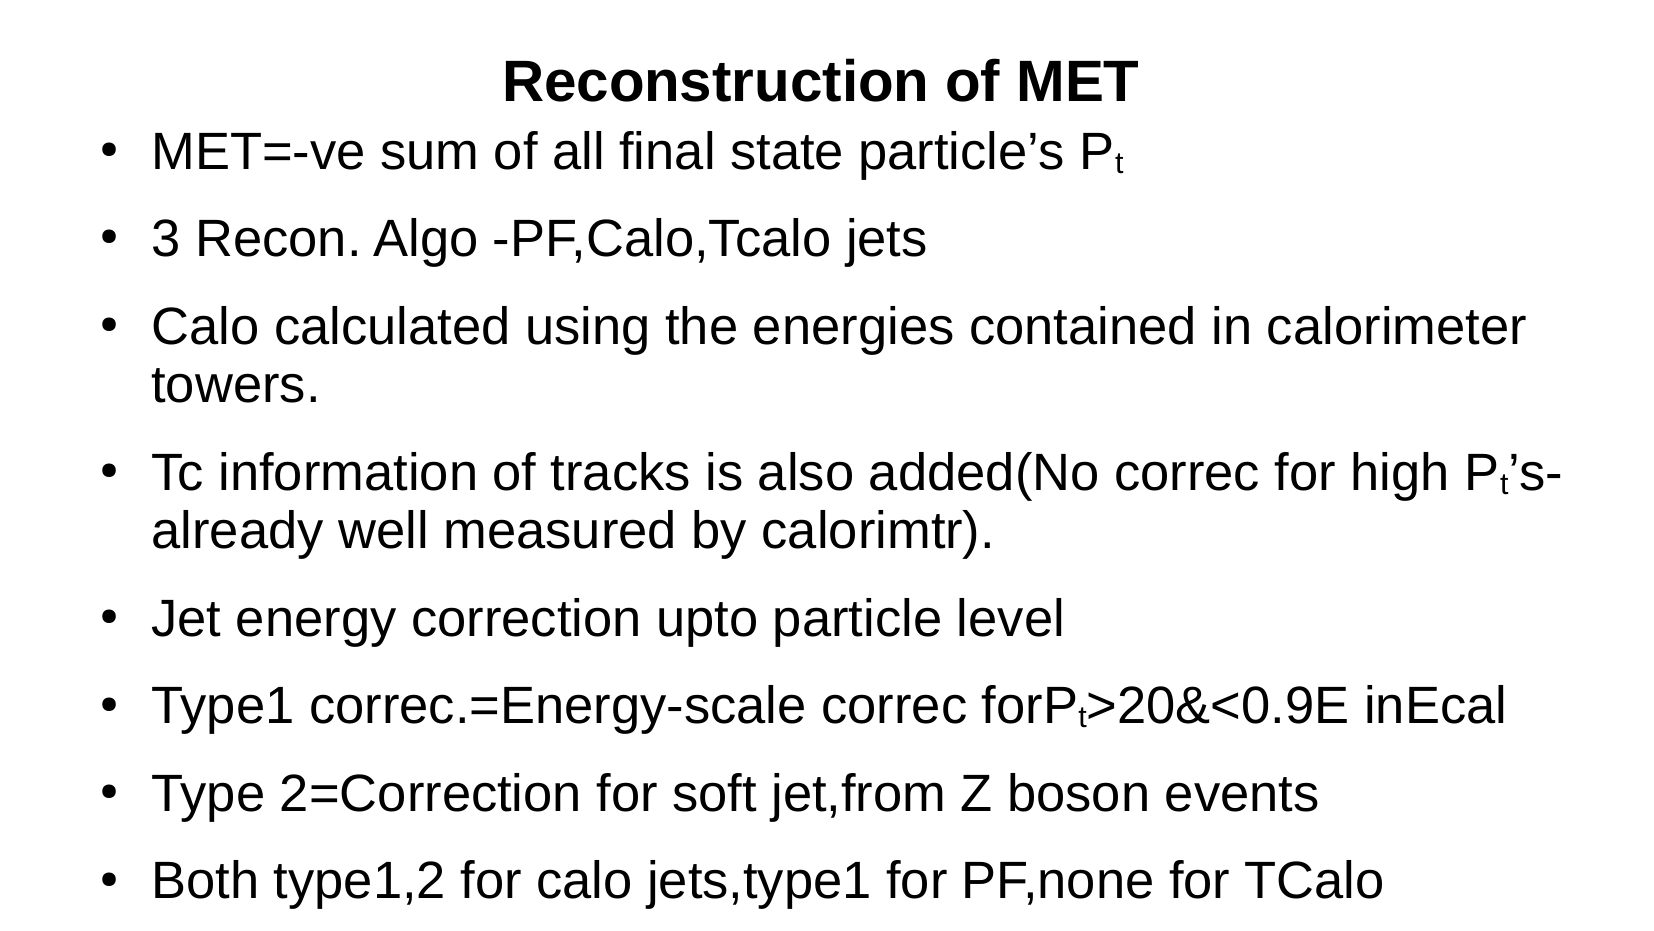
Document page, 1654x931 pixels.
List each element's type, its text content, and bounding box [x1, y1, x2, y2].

list MET=-ve sum of all final state particle’s Pt 3 Recon. Algo -PF,Calo,Tcalo jets Calo calculated using the energies contained in calorimeter towers. Tc information of tracks is also added(No correc for high Pt’s-already well measured by calorimtr). Jet energy correction upto particle level Type1 correc.=Energy-scale correc forPt>20&<0.9E inEcal Type 2=Correction for soft jet,from Z boson events Both type1,2 for calo jets,type1 for PF,none for TCalo [82, 121, 1571, 920]
title Reconstruction of MET [76, 3, 1565, 159]
